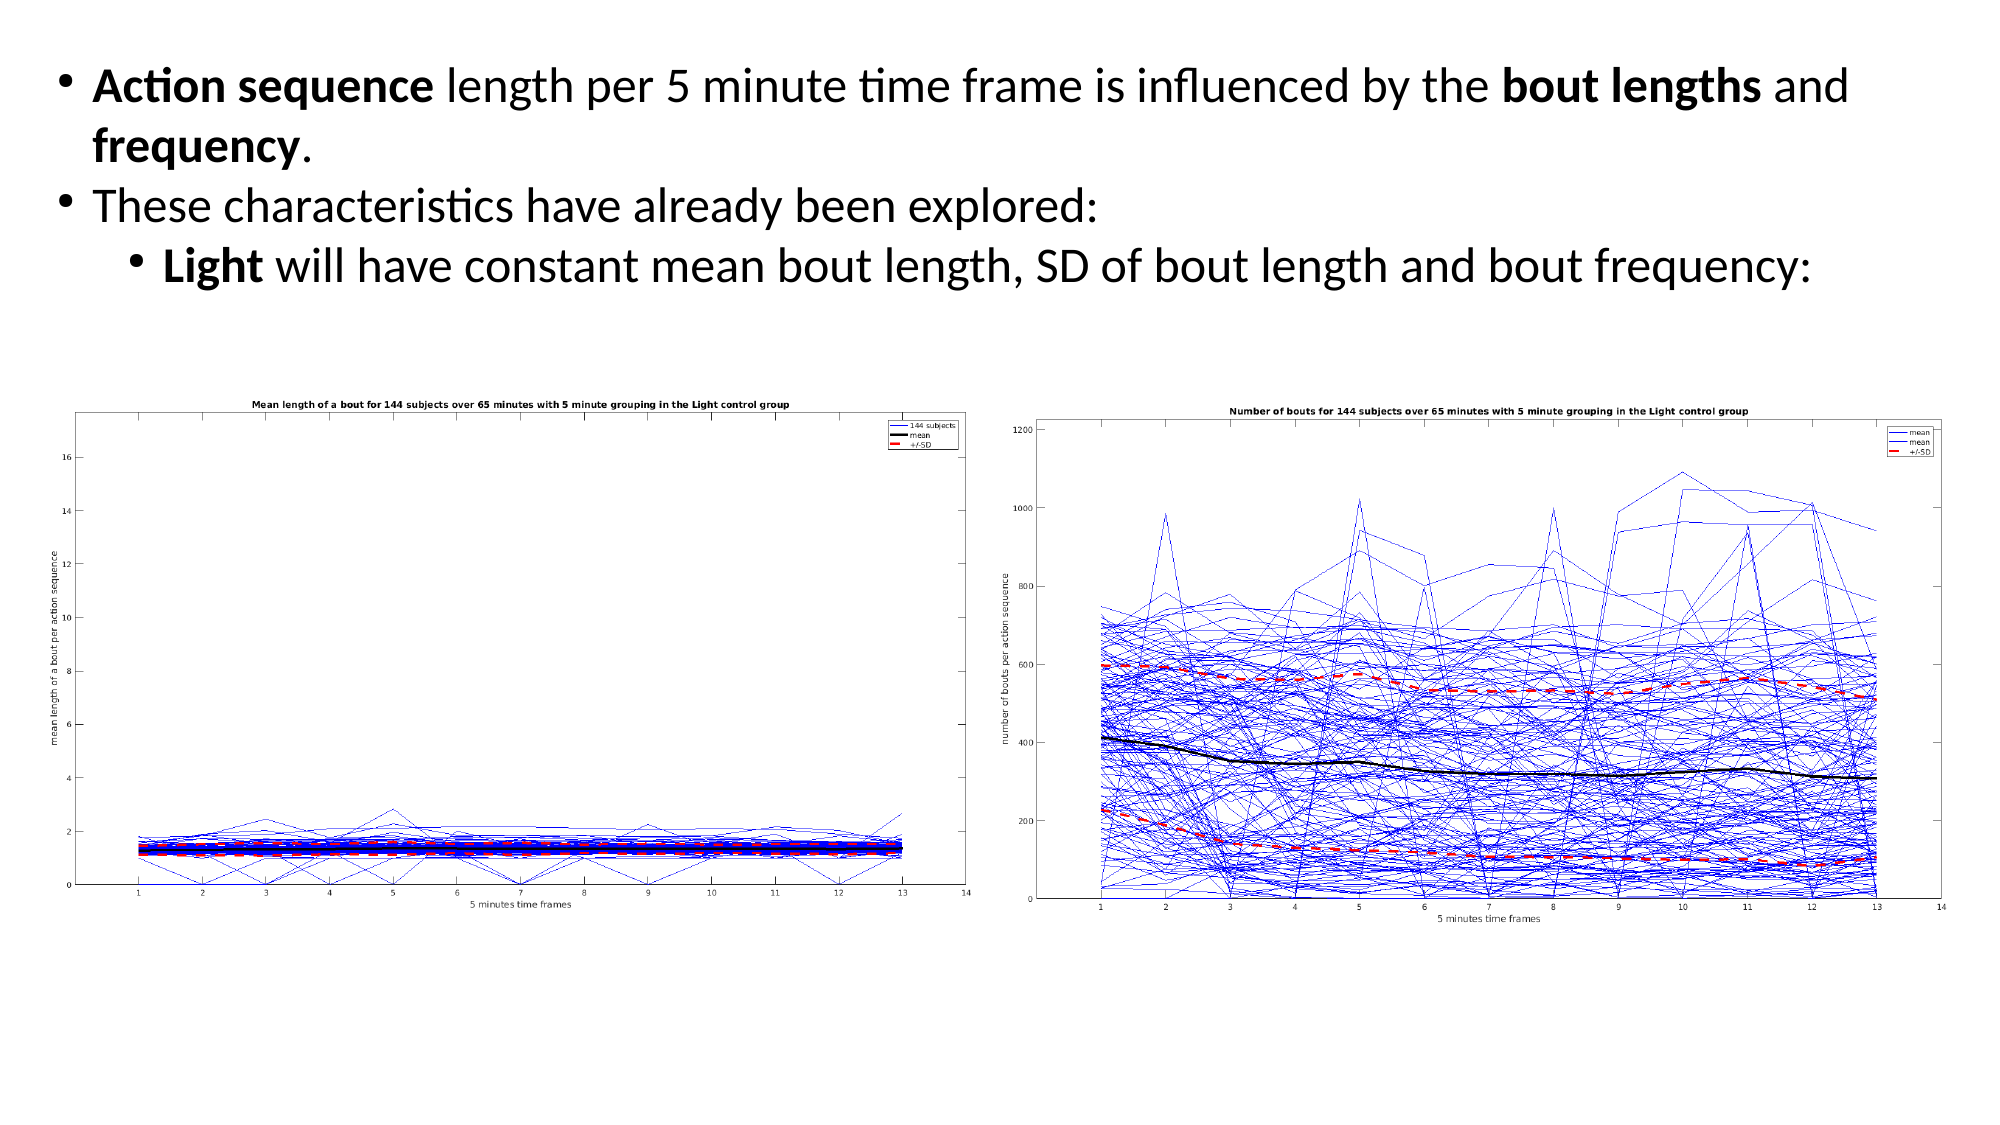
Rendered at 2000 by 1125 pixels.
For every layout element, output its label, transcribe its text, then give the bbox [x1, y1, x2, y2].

picture [21, 381, 1972, 946]
text_box Action sequence length per 5 minute time frame is influenced by the bout lengths and frequency. These characteristics have already been explored: Light will have constant mean bout length, SD of bout length and bout frequency: [0, 45, 1981, 1006]
